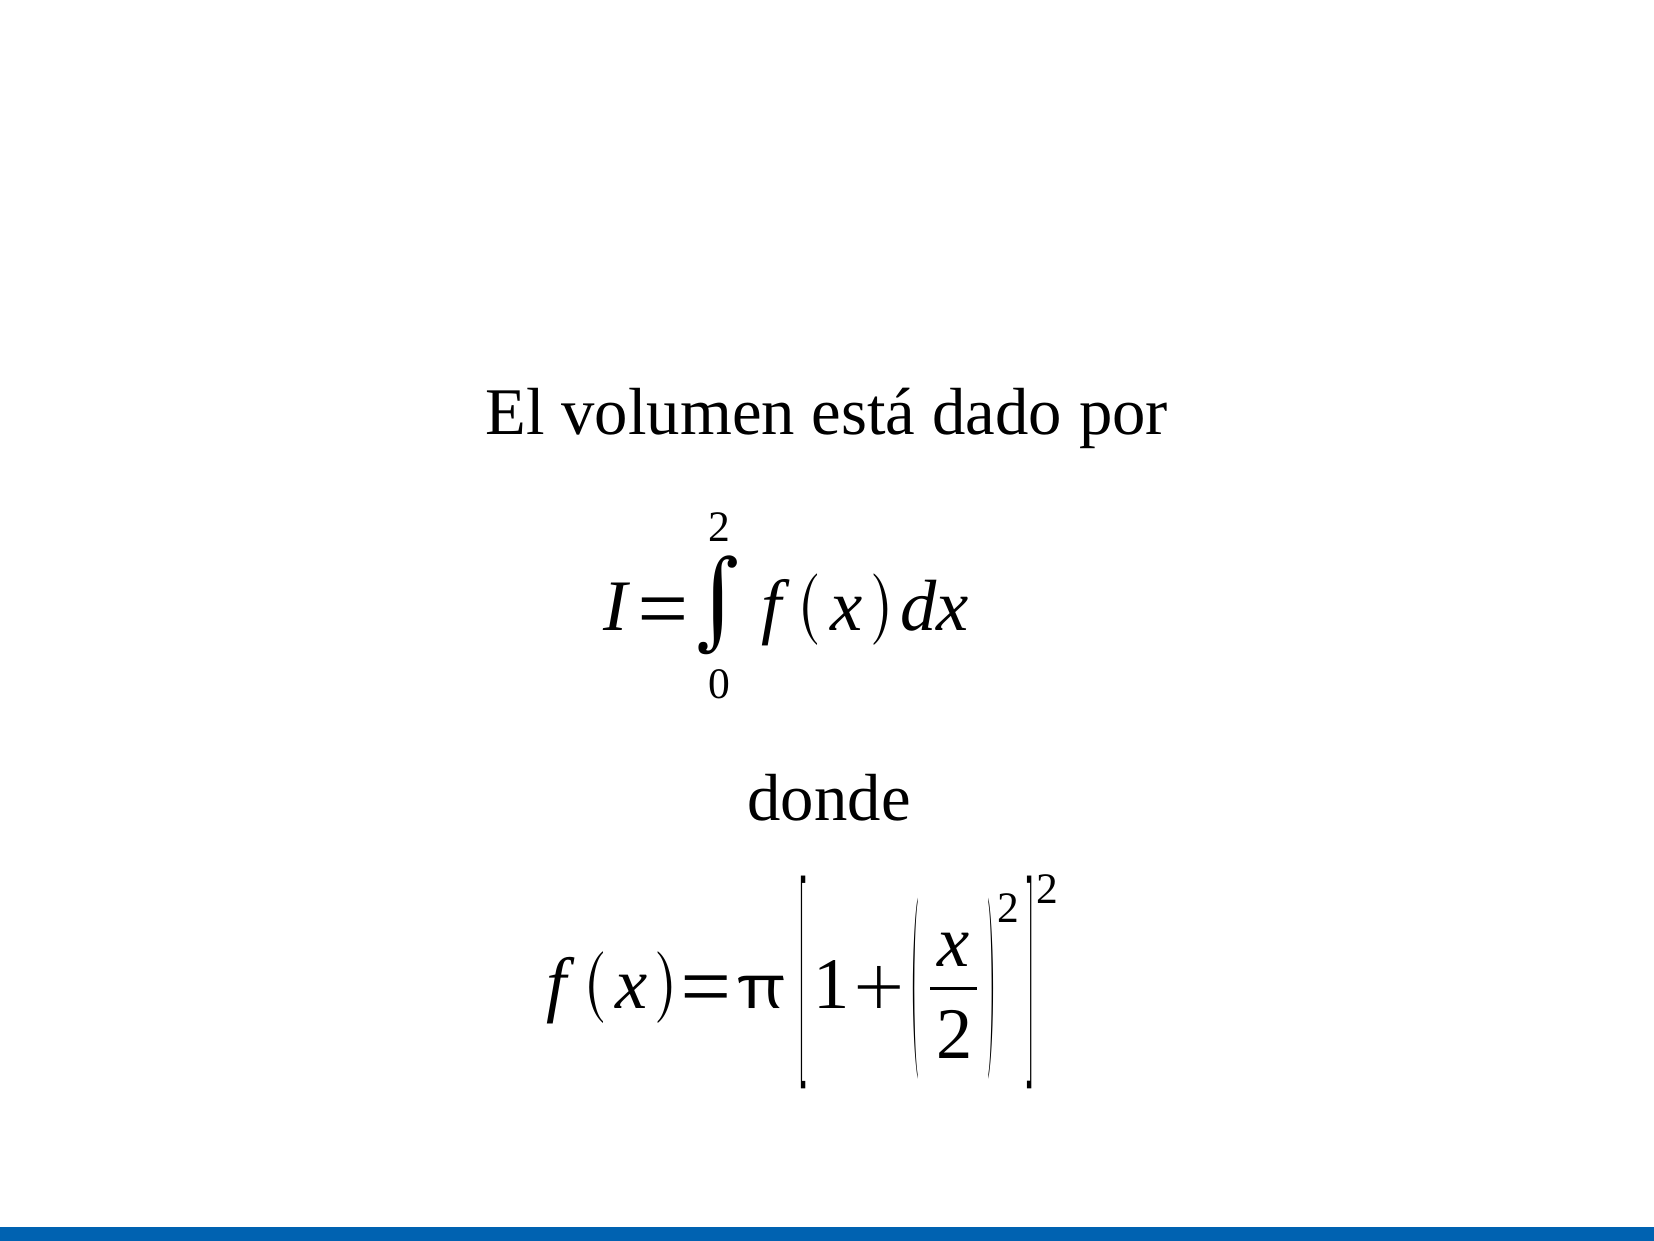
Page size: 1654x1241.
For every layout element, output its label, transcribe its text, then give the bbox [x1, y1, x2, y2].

chart [592, 501, 975, 708]
text_box donde [123, 738, 1536, 859]
chart [537, 864, 1063, 1093]
subtitle El volumen está dado por [121, 352, 1534, 473]
